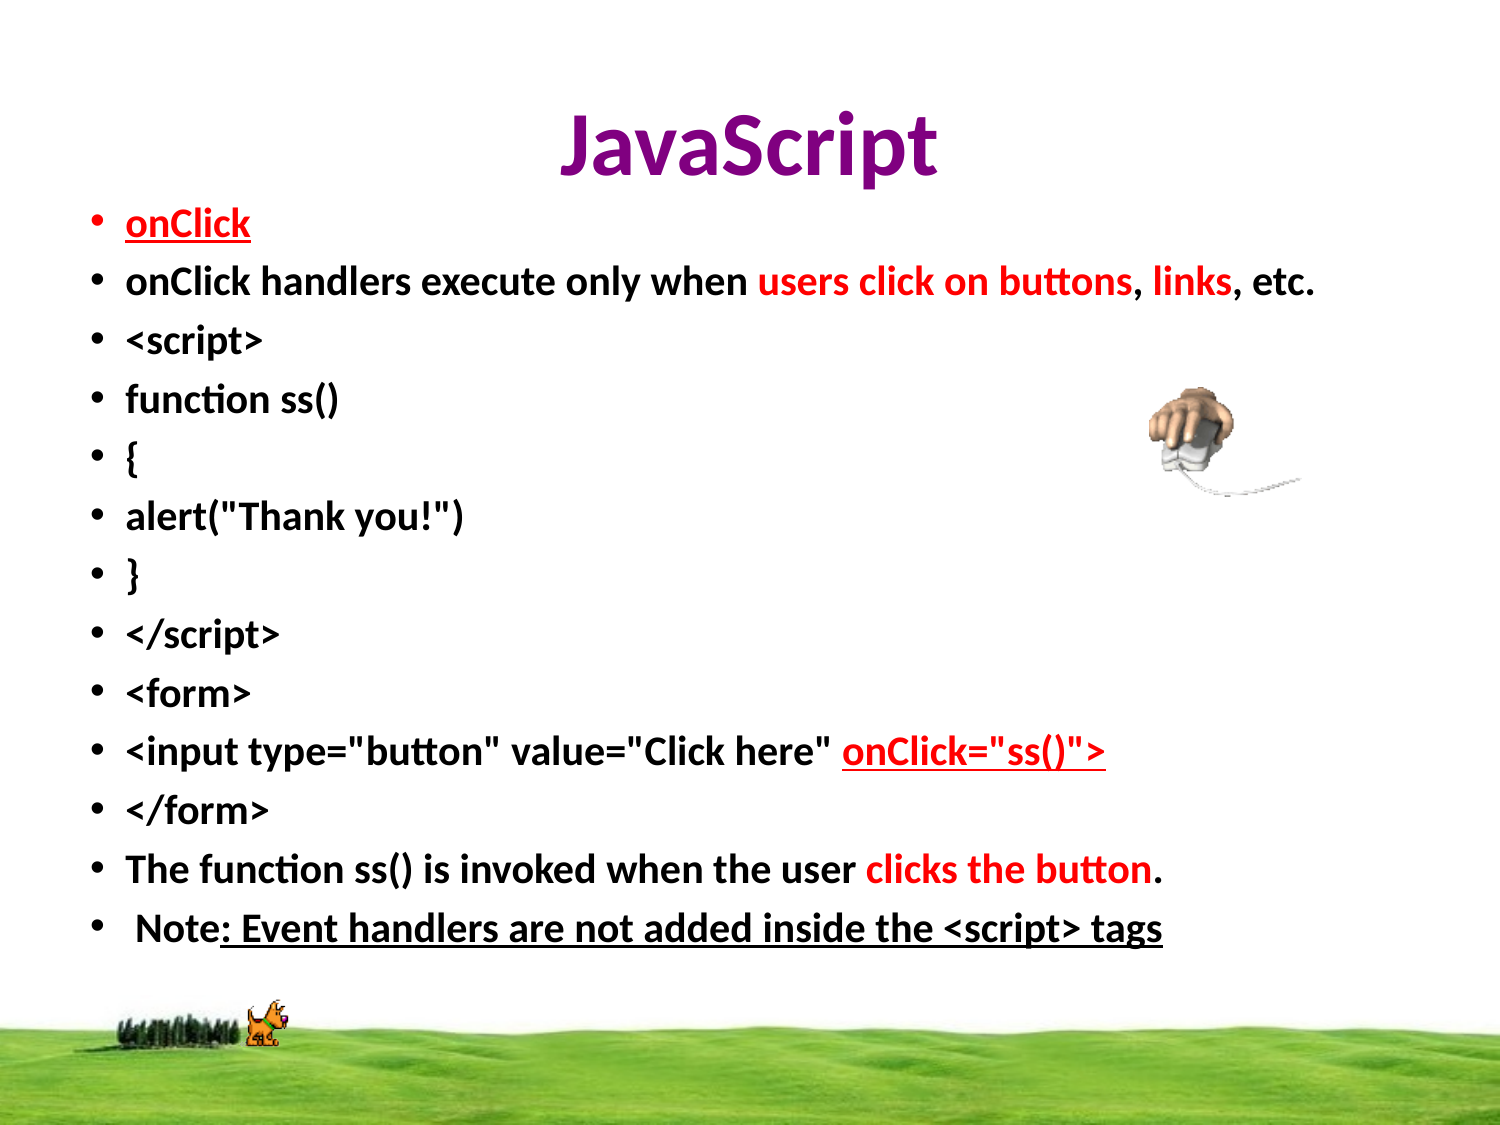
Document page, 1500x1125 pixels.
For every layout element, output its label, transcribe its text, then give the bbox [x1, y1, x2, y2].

picture [0, 995, 1500, 1125]
picture [1149, 387, 1302, 497]
title JavaScript [75, 45, 1425, 233]
list onClick onClick handlers execute only when users click on buttons, links, etc. <script> function ss() { alert("Thank you!") } </script> <form> <input type="button" value="Click here" onClick="ss()"> </form> The function ss() is invoked when the user clicks the button. Note: Event handlers are not added inside the <script> tags [75, 187, 1338, 975]
